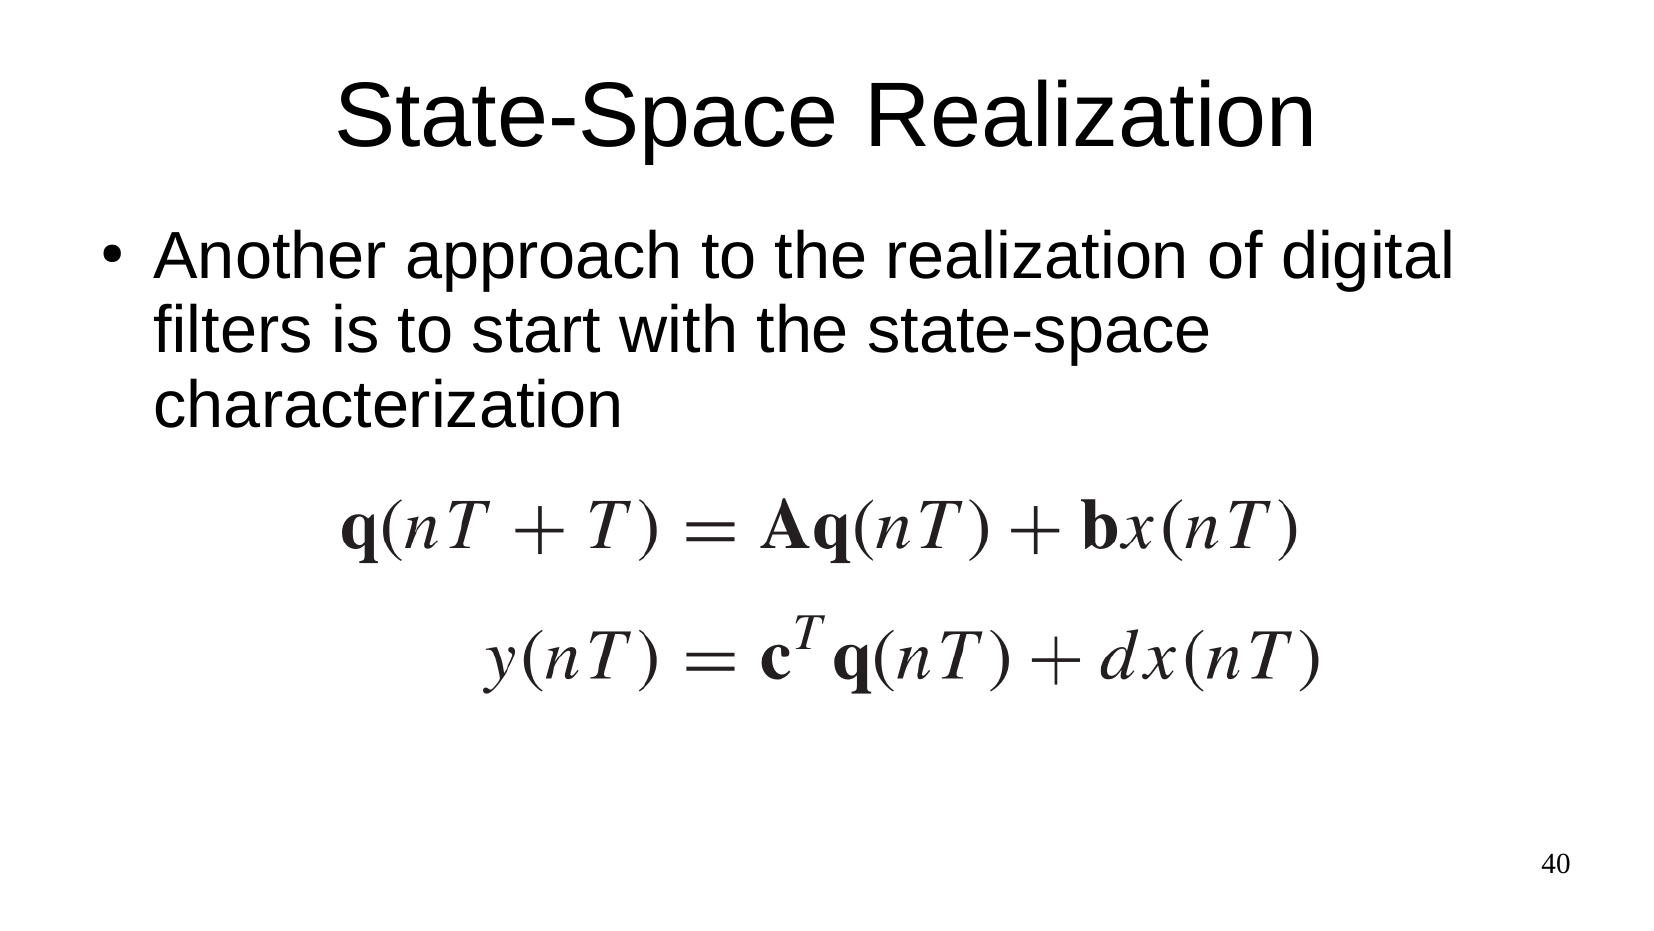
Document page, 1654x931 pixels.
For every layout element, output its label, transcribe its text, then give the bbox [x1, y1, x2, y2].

title State-Space Realization [82, 37, 1571, 193]
picture [325, 486, 1329, 713]
list Another approach to the realization of digital ﬁlters is to start with the state-space characterization [82, 217, 1571, 758]
